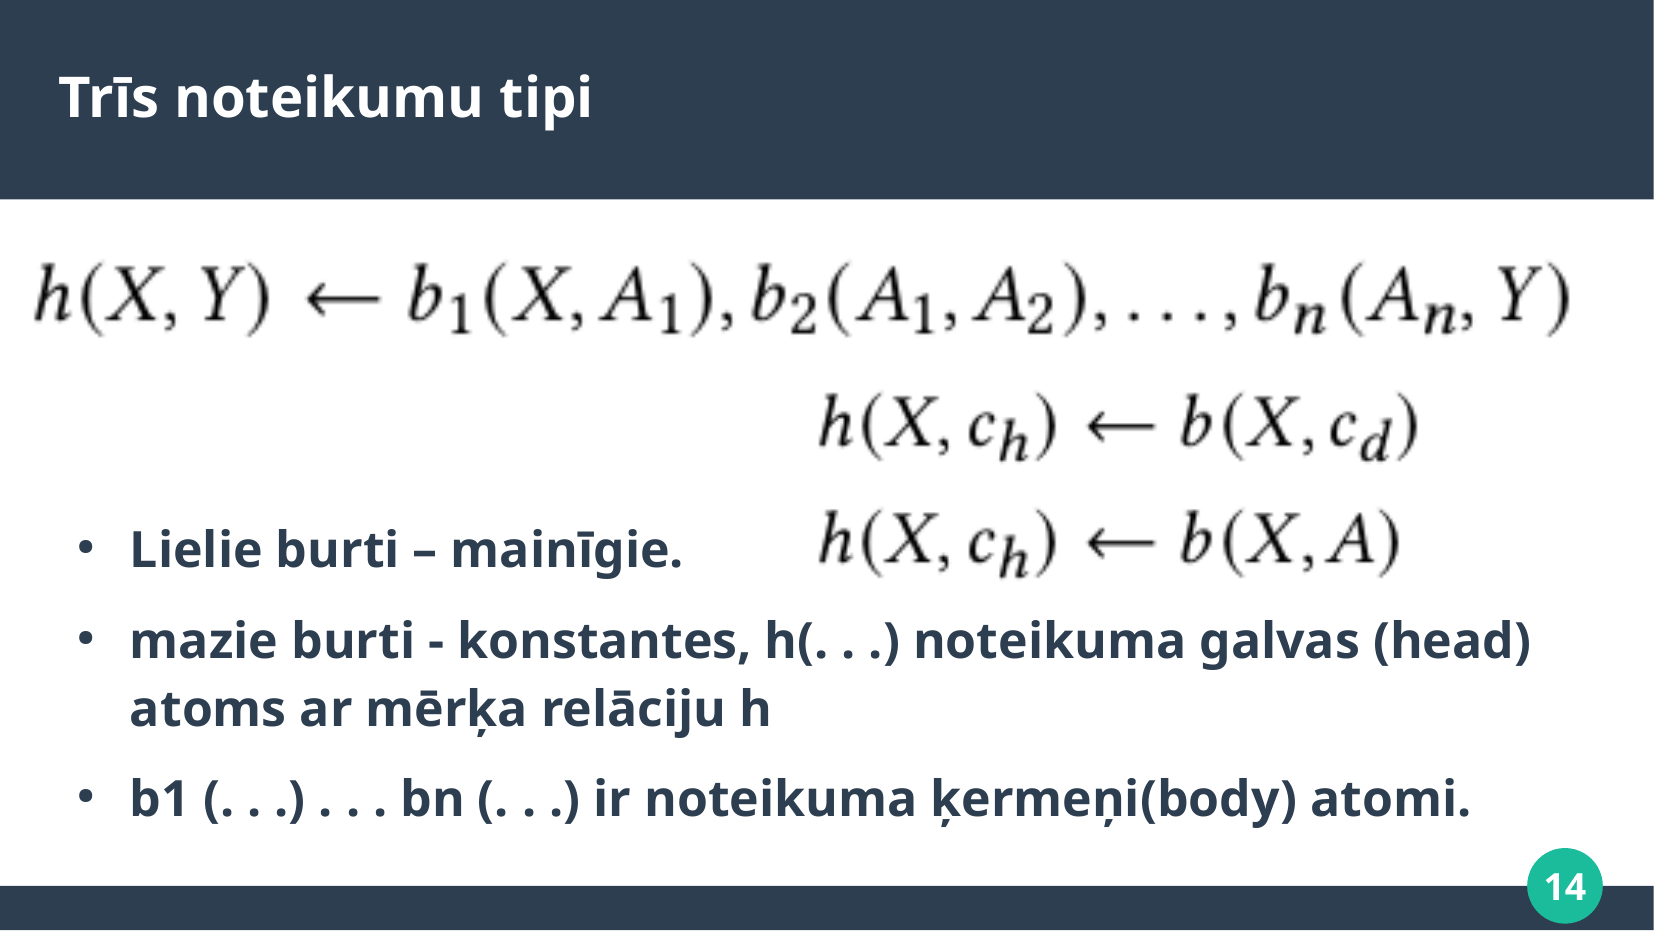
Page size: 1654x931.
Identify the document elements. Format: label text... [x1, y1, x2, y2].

list Lielie burti – mainīgie. mazie burti - konstantes, h(. . .) noteikuma galvas (head) atoms ar mērķa relāciju h b1 (. . .) . . . bn (. . .) ir noteikuma ķermeņi(body) atomi. [59, 385, 1595, 864]
picture [16, 224, 1613, 601]
title Trīs noteikumu tipi [59, 37, 1595, 155]
